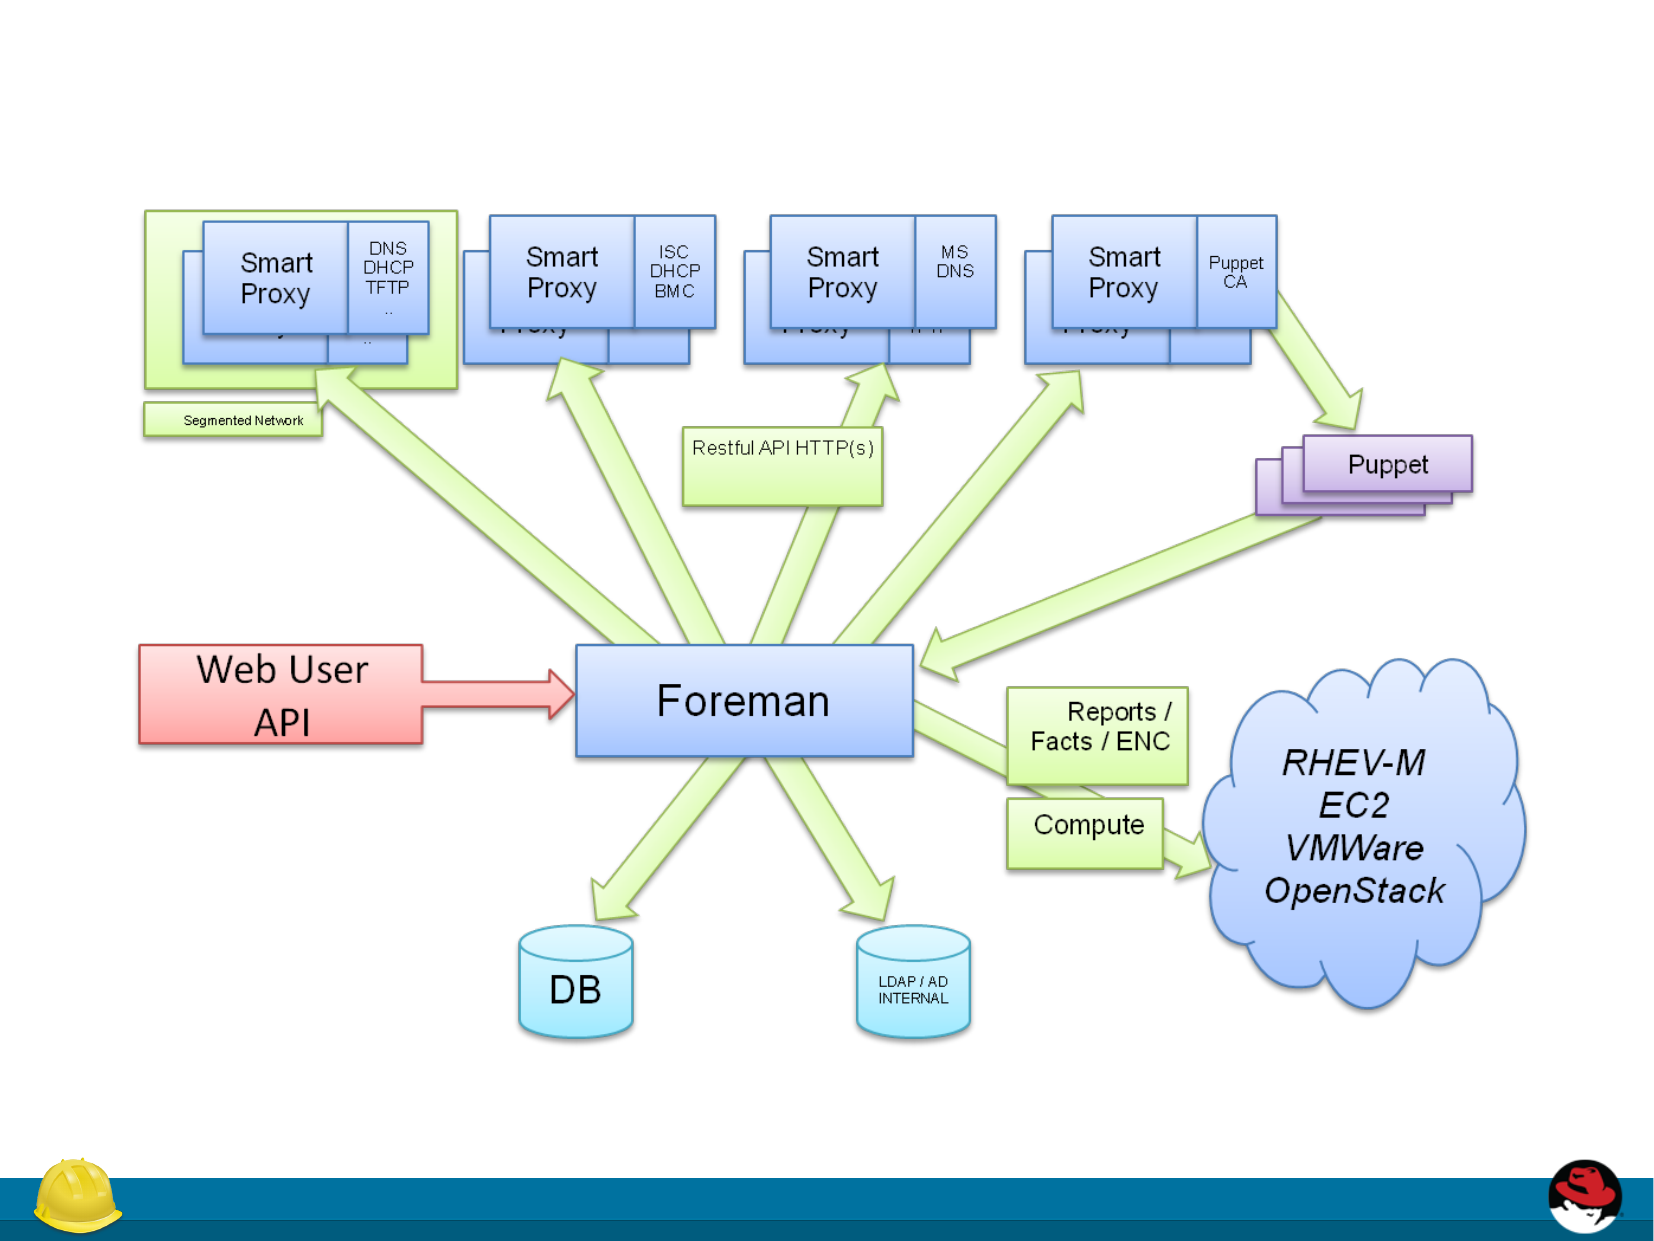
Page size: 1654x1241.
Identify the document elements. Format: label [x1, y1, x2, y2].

picture [23, 1145, 130, 1235]
picture [129, 204, 1536, 1052]
picture [1547, 1157, 1630, 1233]
